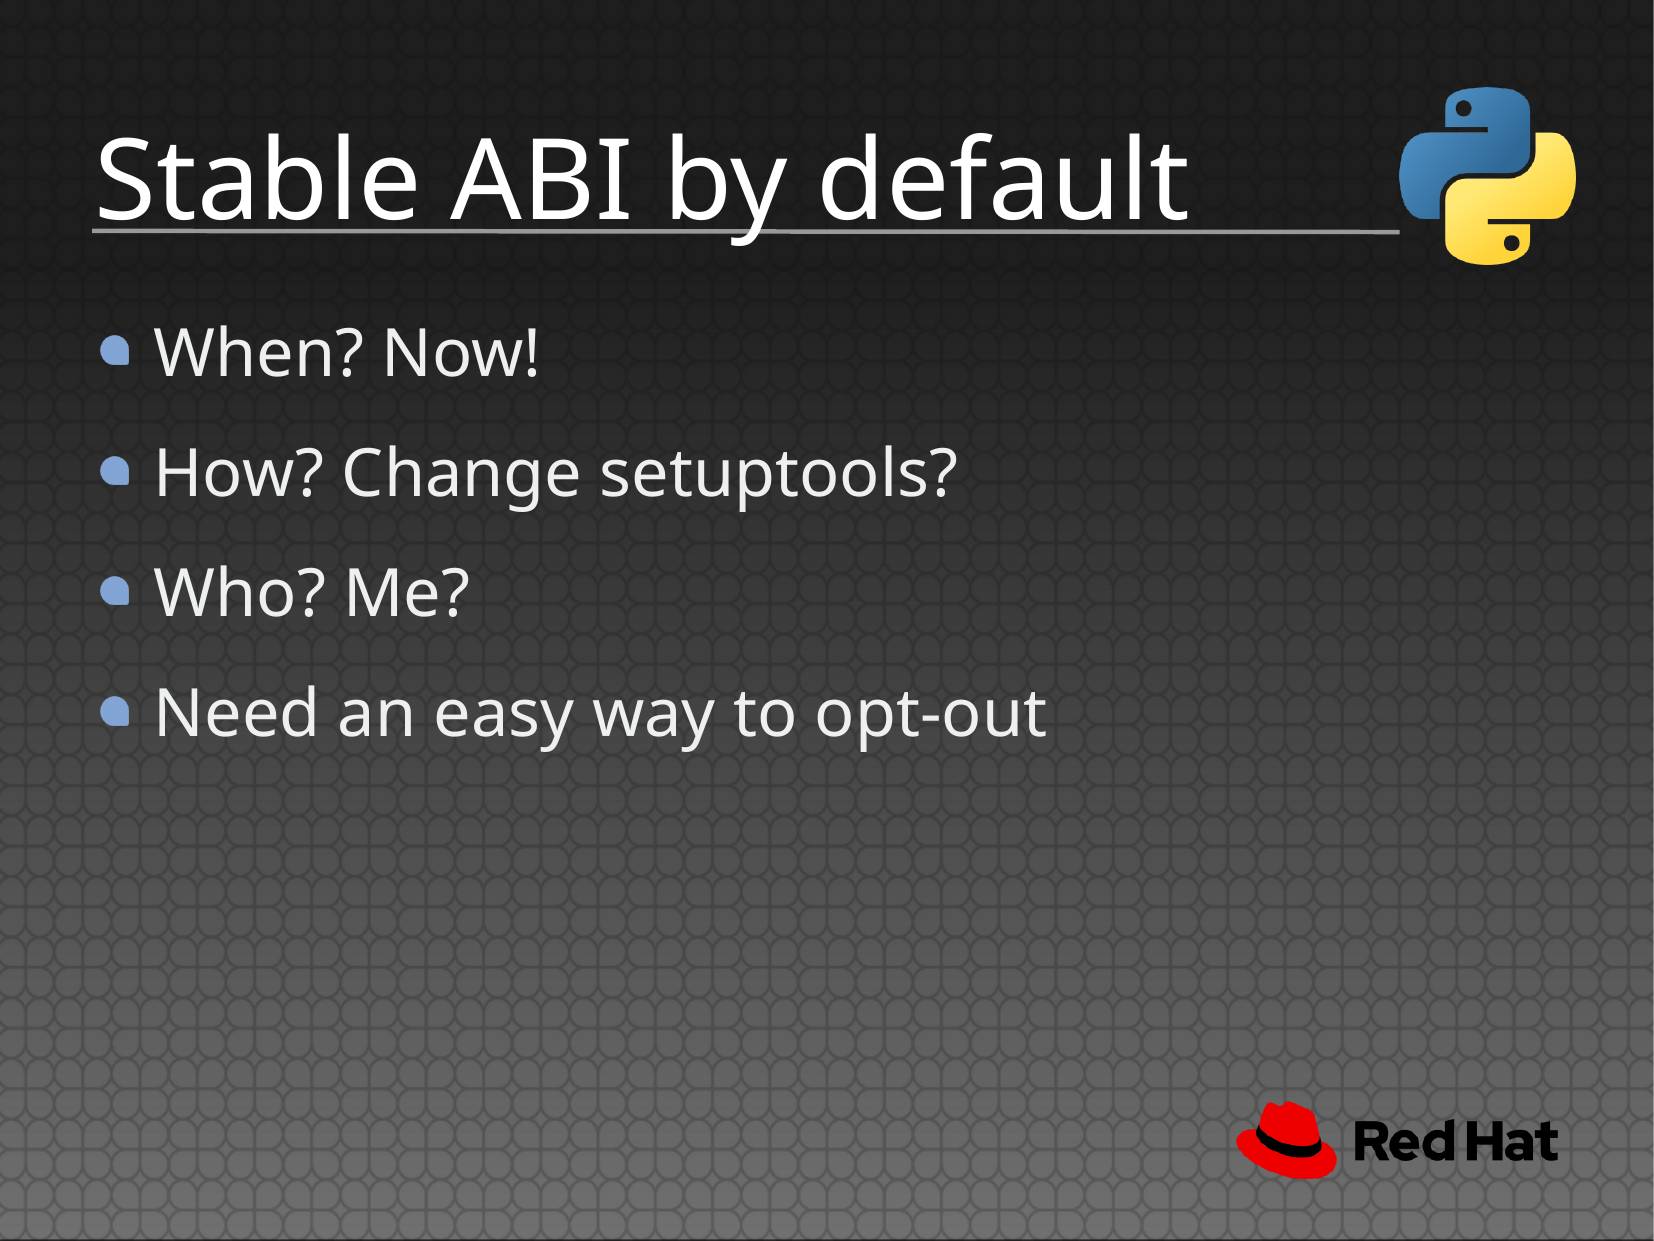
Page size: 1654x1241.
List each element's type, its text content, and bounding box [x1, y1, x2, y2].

list When? Now! How? Change setuptools? Who? Me? Need an easy way to opt-out [82, 304, 1571, 1045]
picture [0, 0, 1654, 1241]
title Stable ABI by default [94, 100, 1426, 251]
